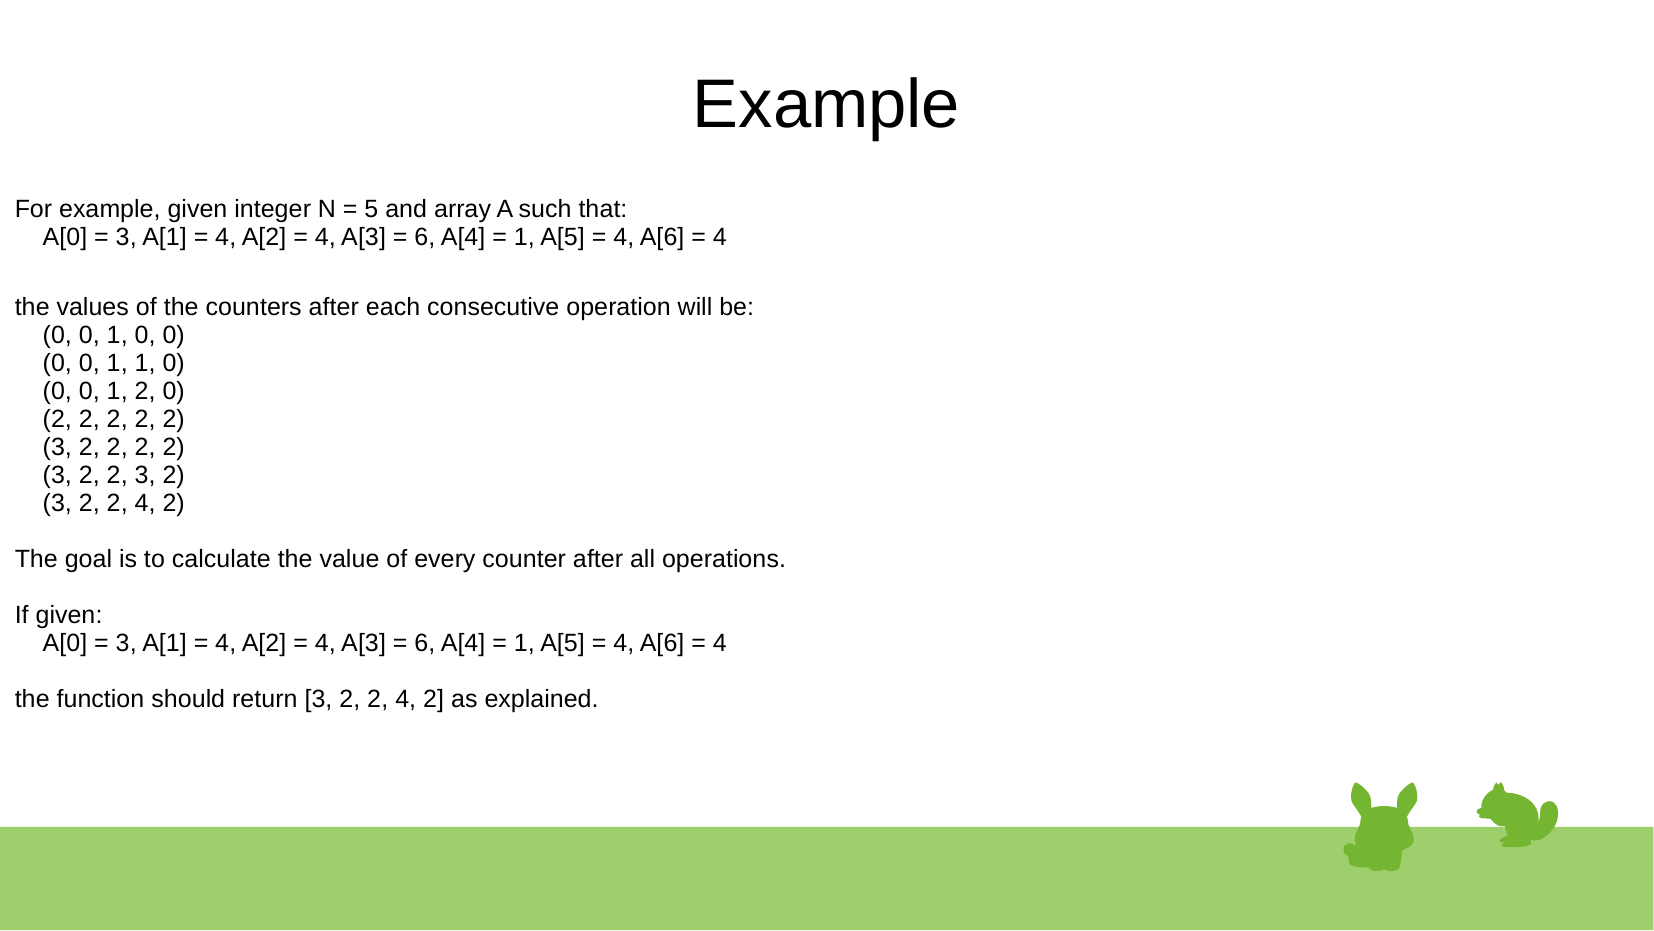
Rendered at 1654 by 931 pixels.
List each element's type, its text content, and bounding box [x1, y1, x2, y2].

text_box For example, given integer N = 5 and array A such that: A[0] = 3, A[1] = 4, A[2] = 4, A[3] = 6, A[4] = 1, A[5] = 4, A[6] = 4 the values of the counters after each consecutive operation will be: (0, 0, 1, 0, 0) (0, 0, 1, 1, 0) (0, 0, 1, 2, 0) (2, 2, 2, 2, 2) (3, 2, 2, 2, 2) (3, 2, 2, 3, 2) (3, 2, 2, 4, 2) The goal is to calculate the value of every counter after all operations. If given: A[0] = 3, A[1] = 4, A[2] = 4, A[3] = 6, A[4] = 1, A[5] = 4, A[6] = 4 the function should return [3, 2, 2, 4, 2] as explained. [0, 187, 1051, 826]
title Example [88, 29, 1565, 178]
